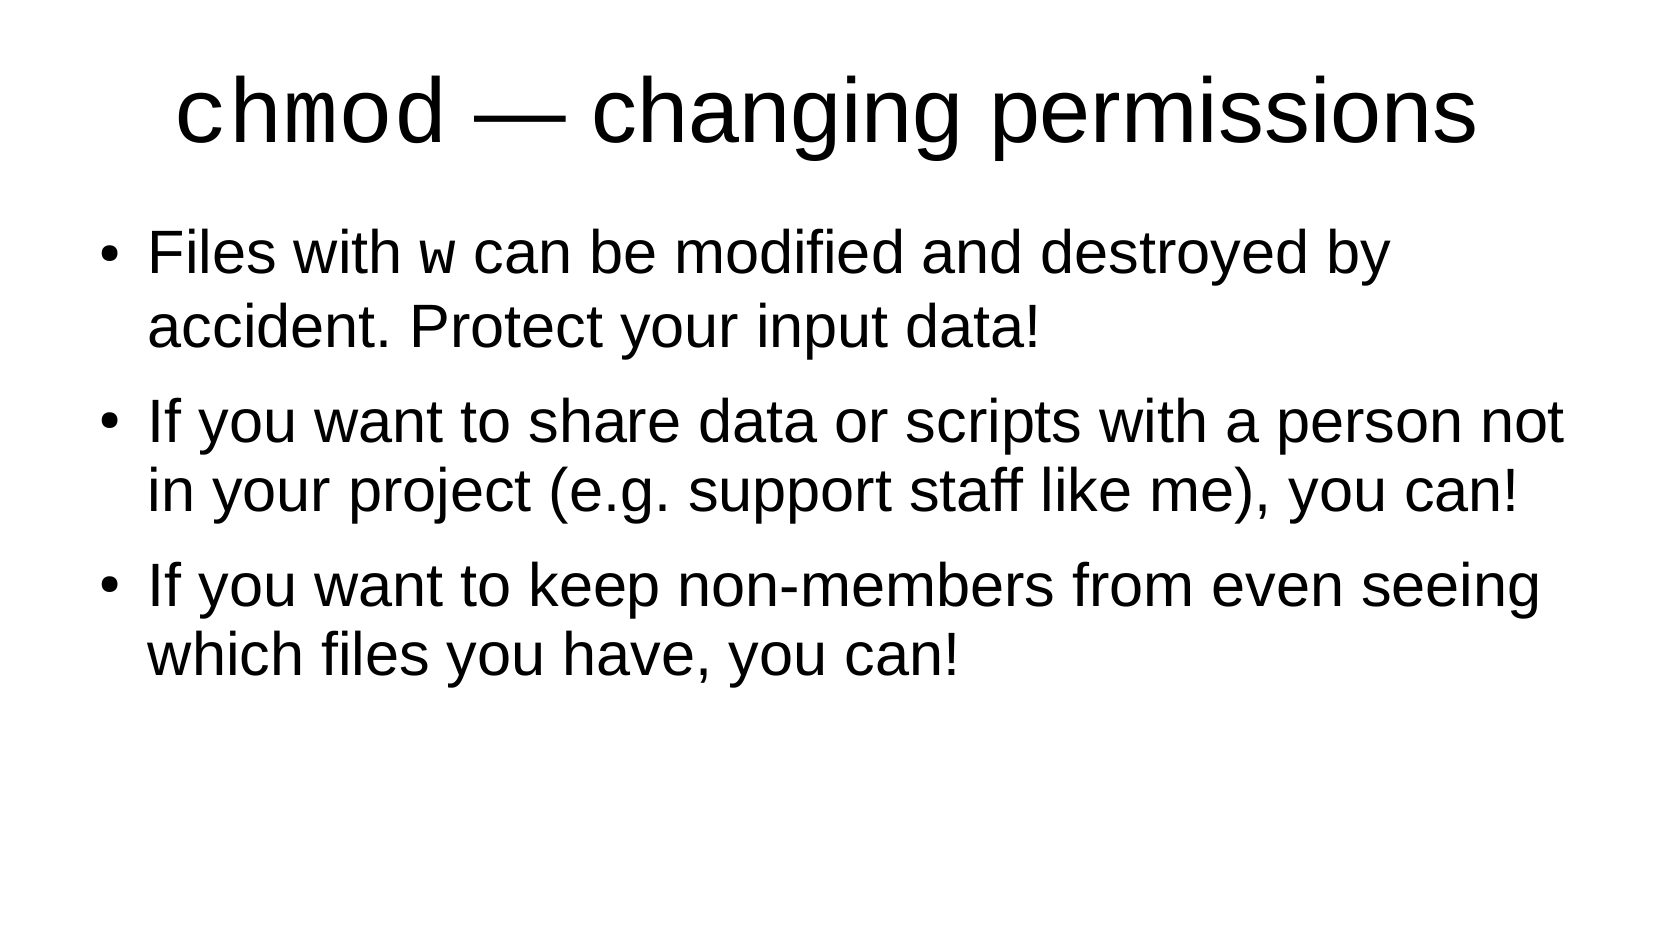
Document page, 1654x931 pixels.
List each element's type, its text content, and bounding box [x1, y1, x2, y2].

list Files with w can be modified and destroyed by accident. Protect your input data! If you want to share data or scripts with a person not in your project (e.g. support staff like me), you can! If you want to keep non-members from even seeing which files you have, you can! [82, 217, 1571, 758]
title chmod — changing permissions [82, 37, 1571, 193]
